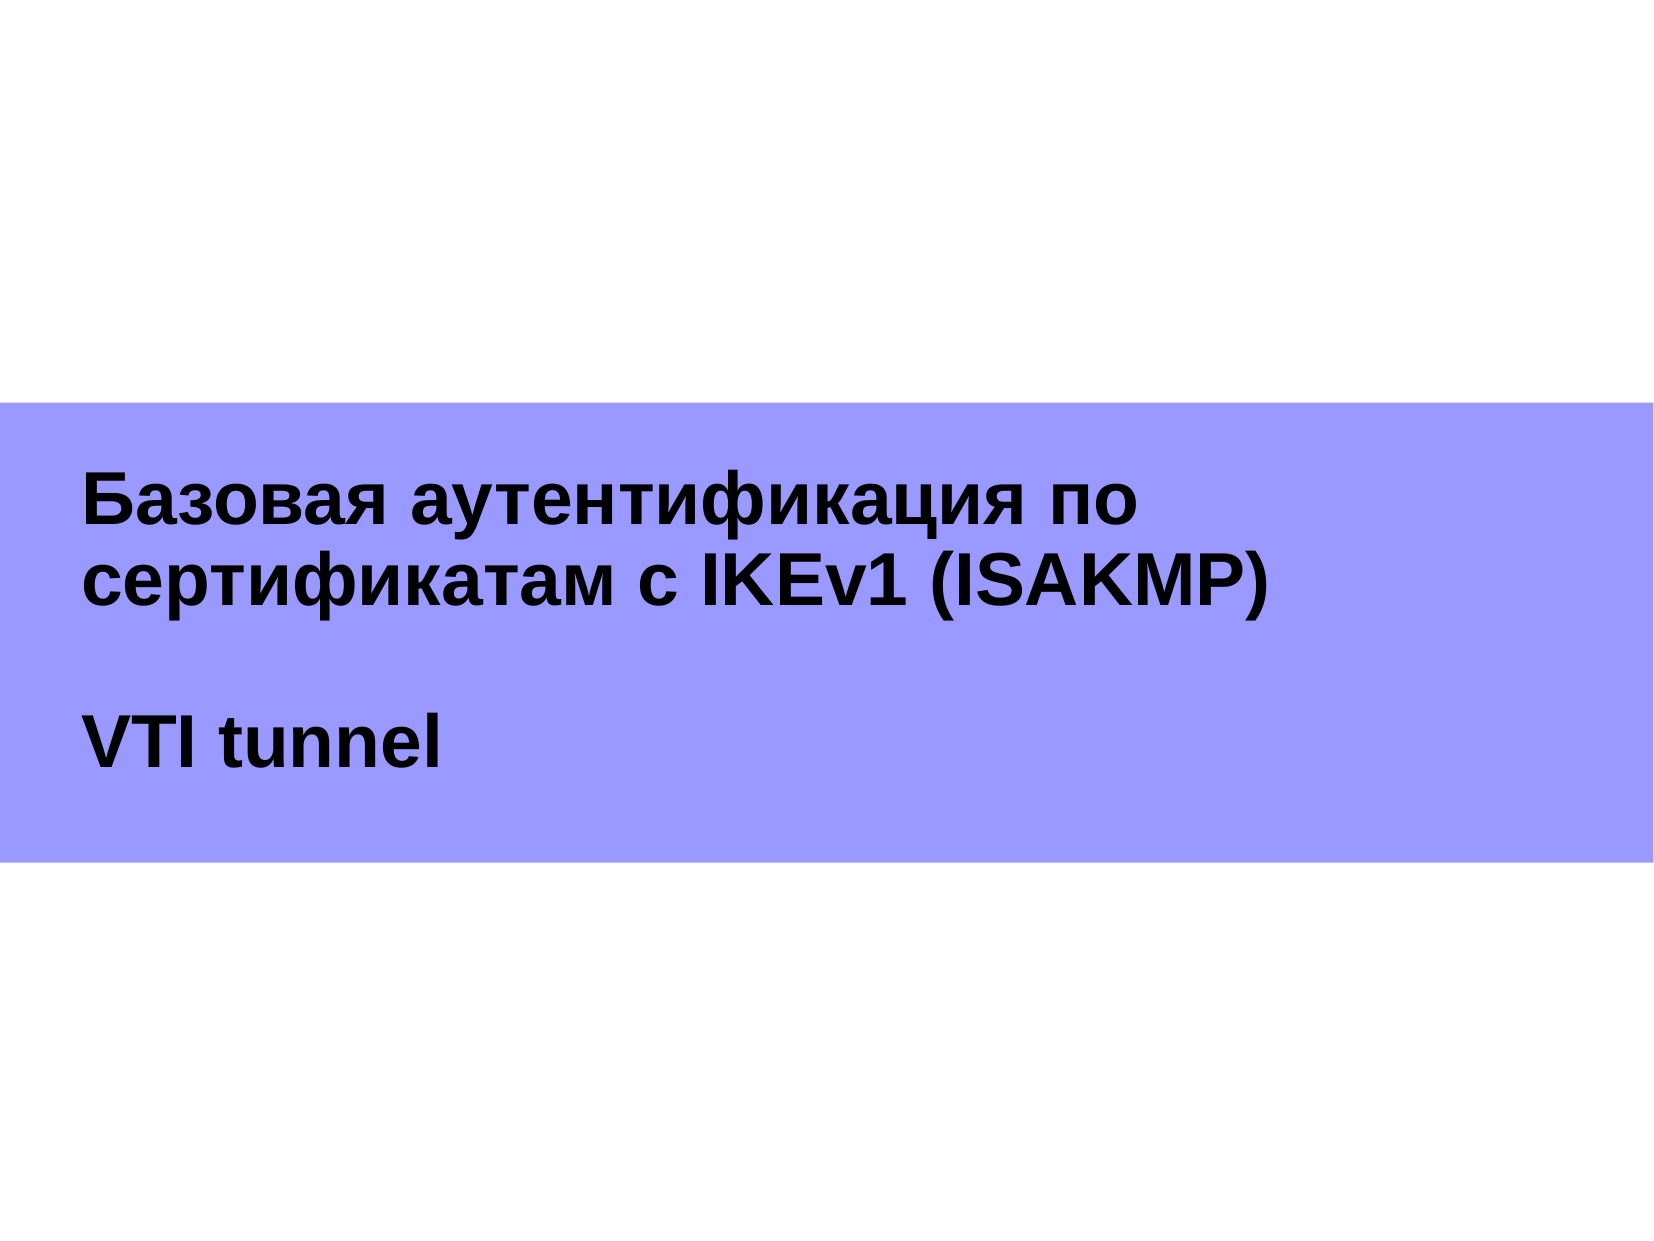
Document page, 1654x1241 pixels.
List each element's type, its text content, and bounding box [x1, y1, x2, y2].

text_box Базовая аутентификация по сертификатам с IKEv1 (ISAKMP) VTI tunnel [67, 452, 1530, 803]
